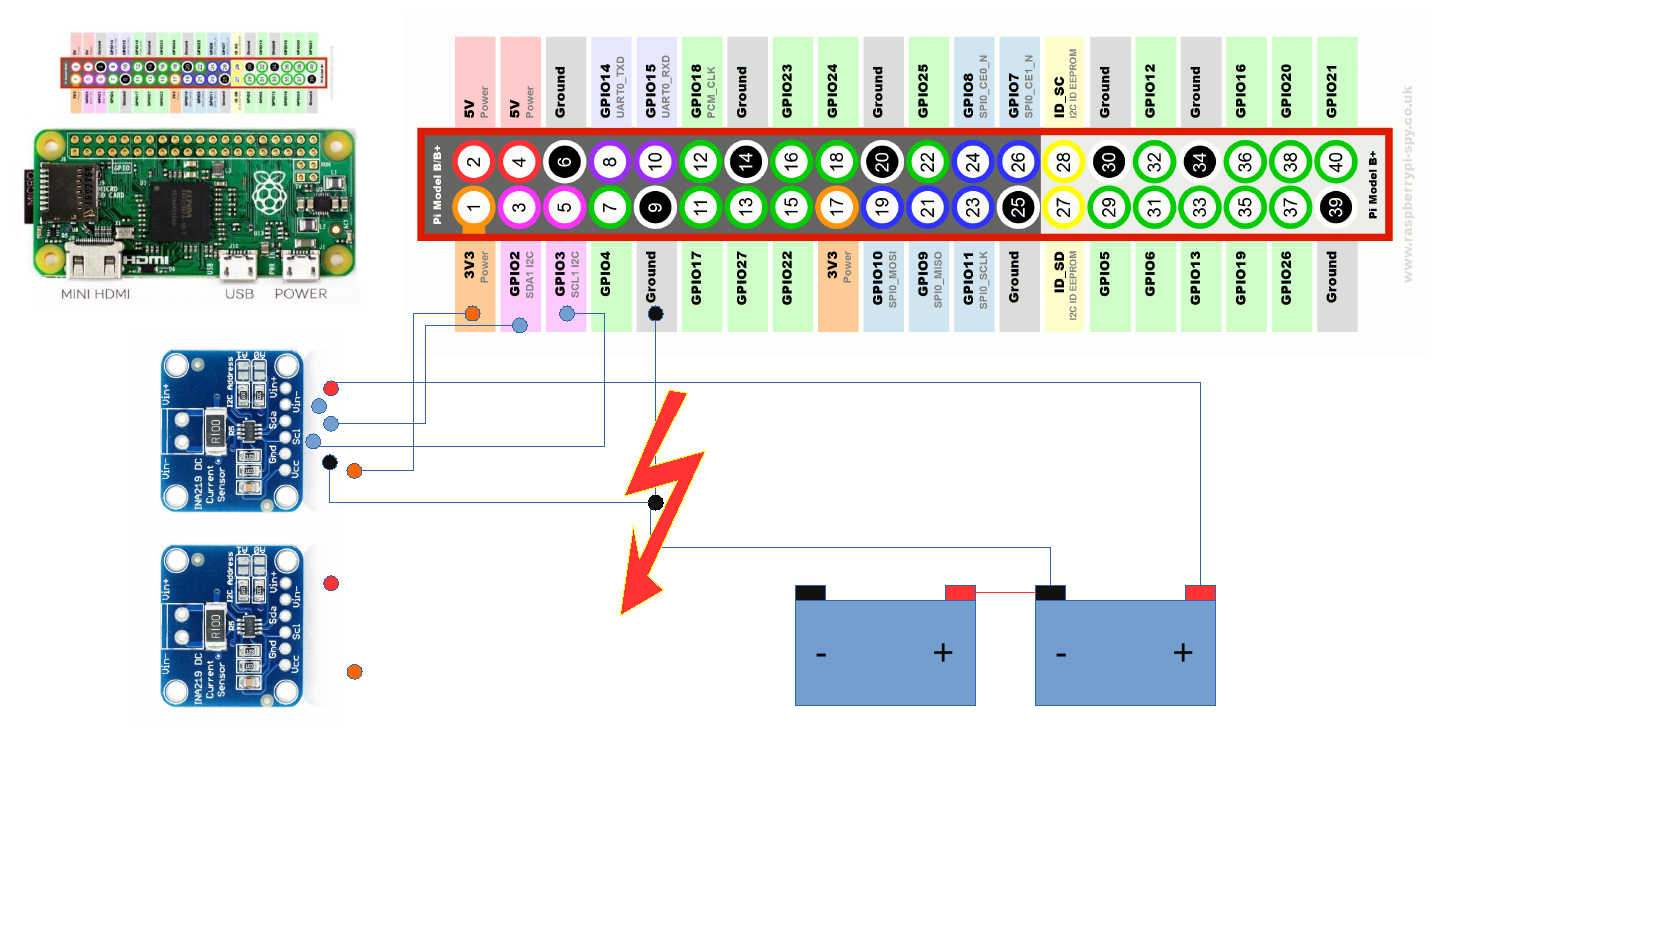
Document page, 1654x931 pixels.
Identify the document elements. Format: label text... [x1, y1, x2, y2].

text_box [465, 305, 481, 321]
text_box [347, 664, 363, 680]
text_box [945, 585, 976, 601]
text_box [559, 305, 575, 322]
picture [330, 464, 338, 502]
text_box [648, 495, 664, 511]
text_box [620, 390, 706, 616]
text_box [795, 585, 826, 601]
text_box [305, 433, 321, 449]
text_box [323, 575, 339, 591]
text_box [323, 380, 339, 396]
text_box [323, 416, 339, 432]
text_box [1185, 585, 1216, 601]
picture [15, 24, 361, 307]
text_box [346, 463, 363, 479]
text_box [1035, 585, 1066, 601]
text_box [322, 454, 338, 470]
text_box [311, 398, 327, 414]
picture [135, 329, 338, 728]
text_box - + [1035, 600, 1216, 706]
text_box [512, 317, 528, 333]
text_box [648, 305, 664, 321]
text_box - + [795, 600, 976, 706]
picture [405, 14, 1426, 355]
